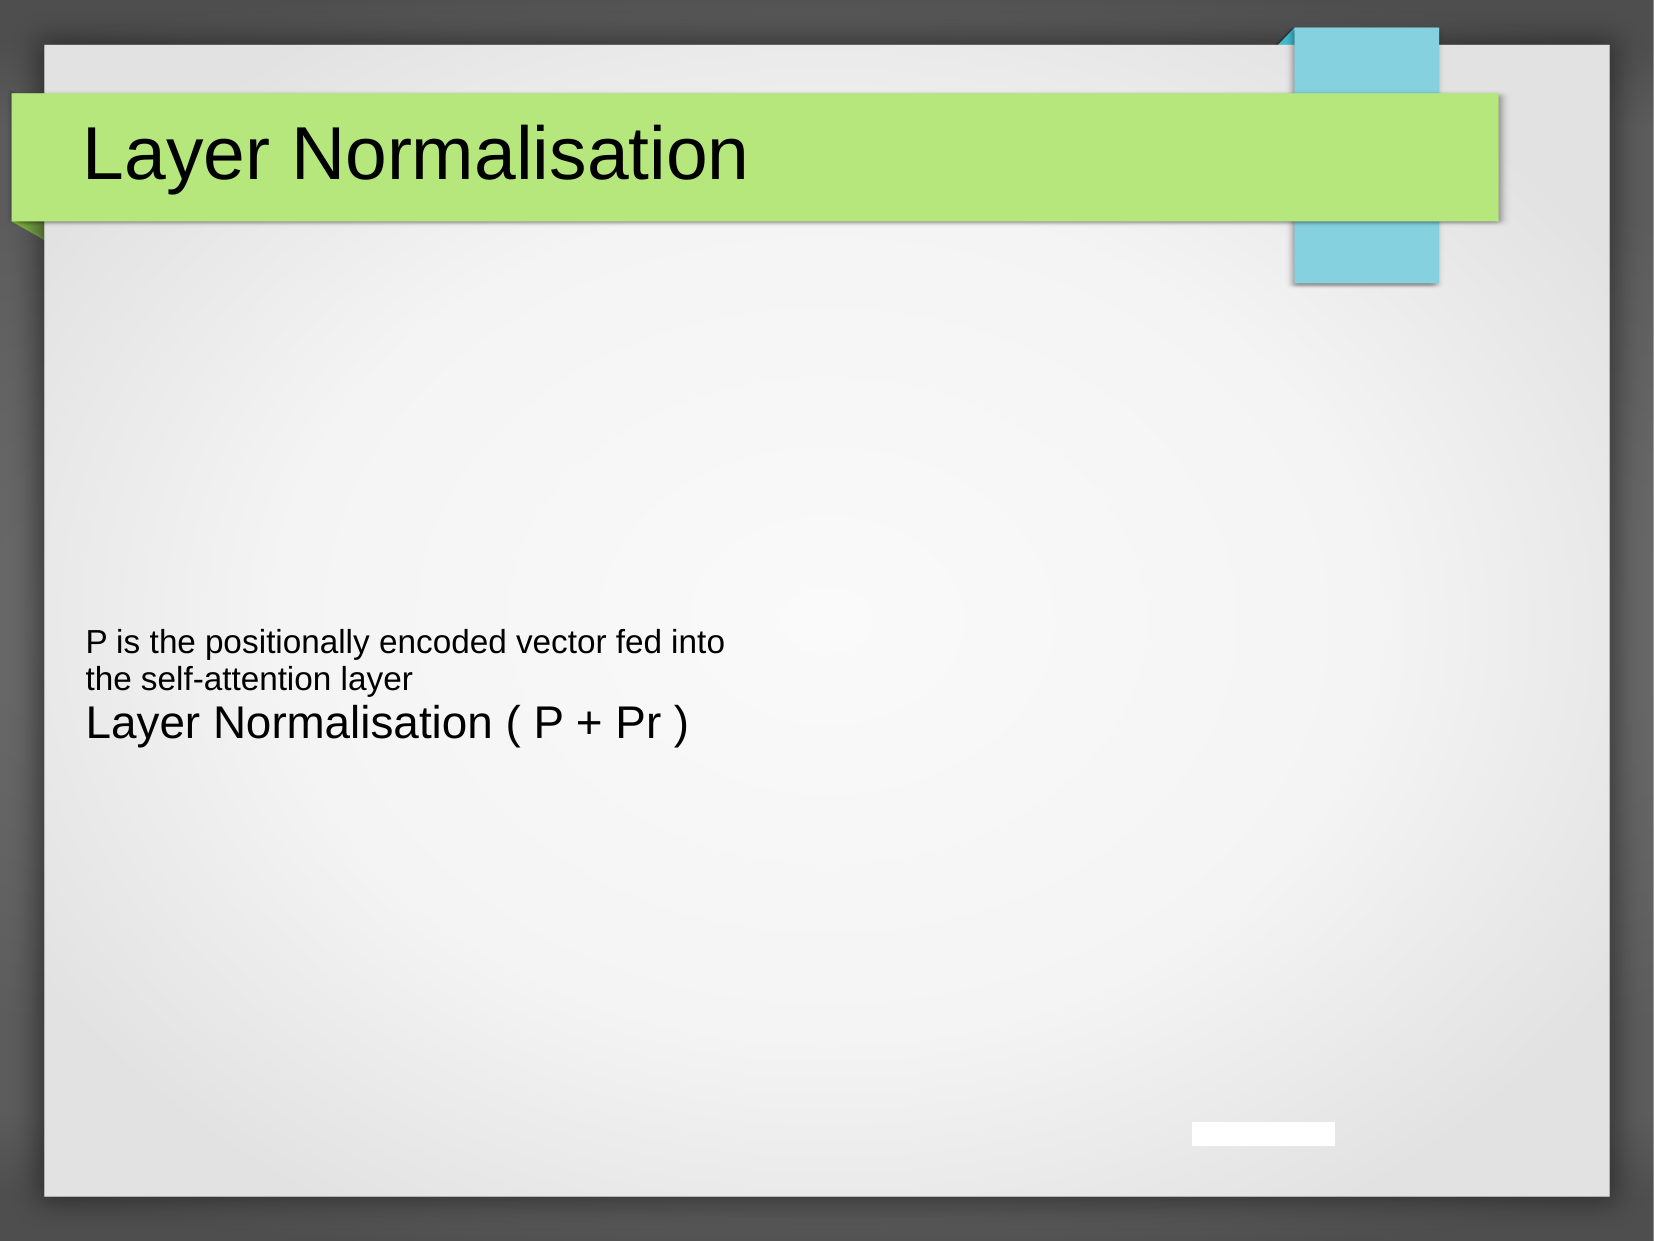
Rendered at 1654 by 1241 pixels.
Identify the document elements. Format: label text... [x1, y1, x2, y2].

text_box P is the positionally encoded vector fed into the self-attention layer Layer Normalisation ( P + Pr ) [70, 615, 761, 756]
title Layer Normalisation [82, 94, 1264, 213]
picture [0, 0, 1654, 1241]
text_box [1192, 1122, 1335, 1146]
